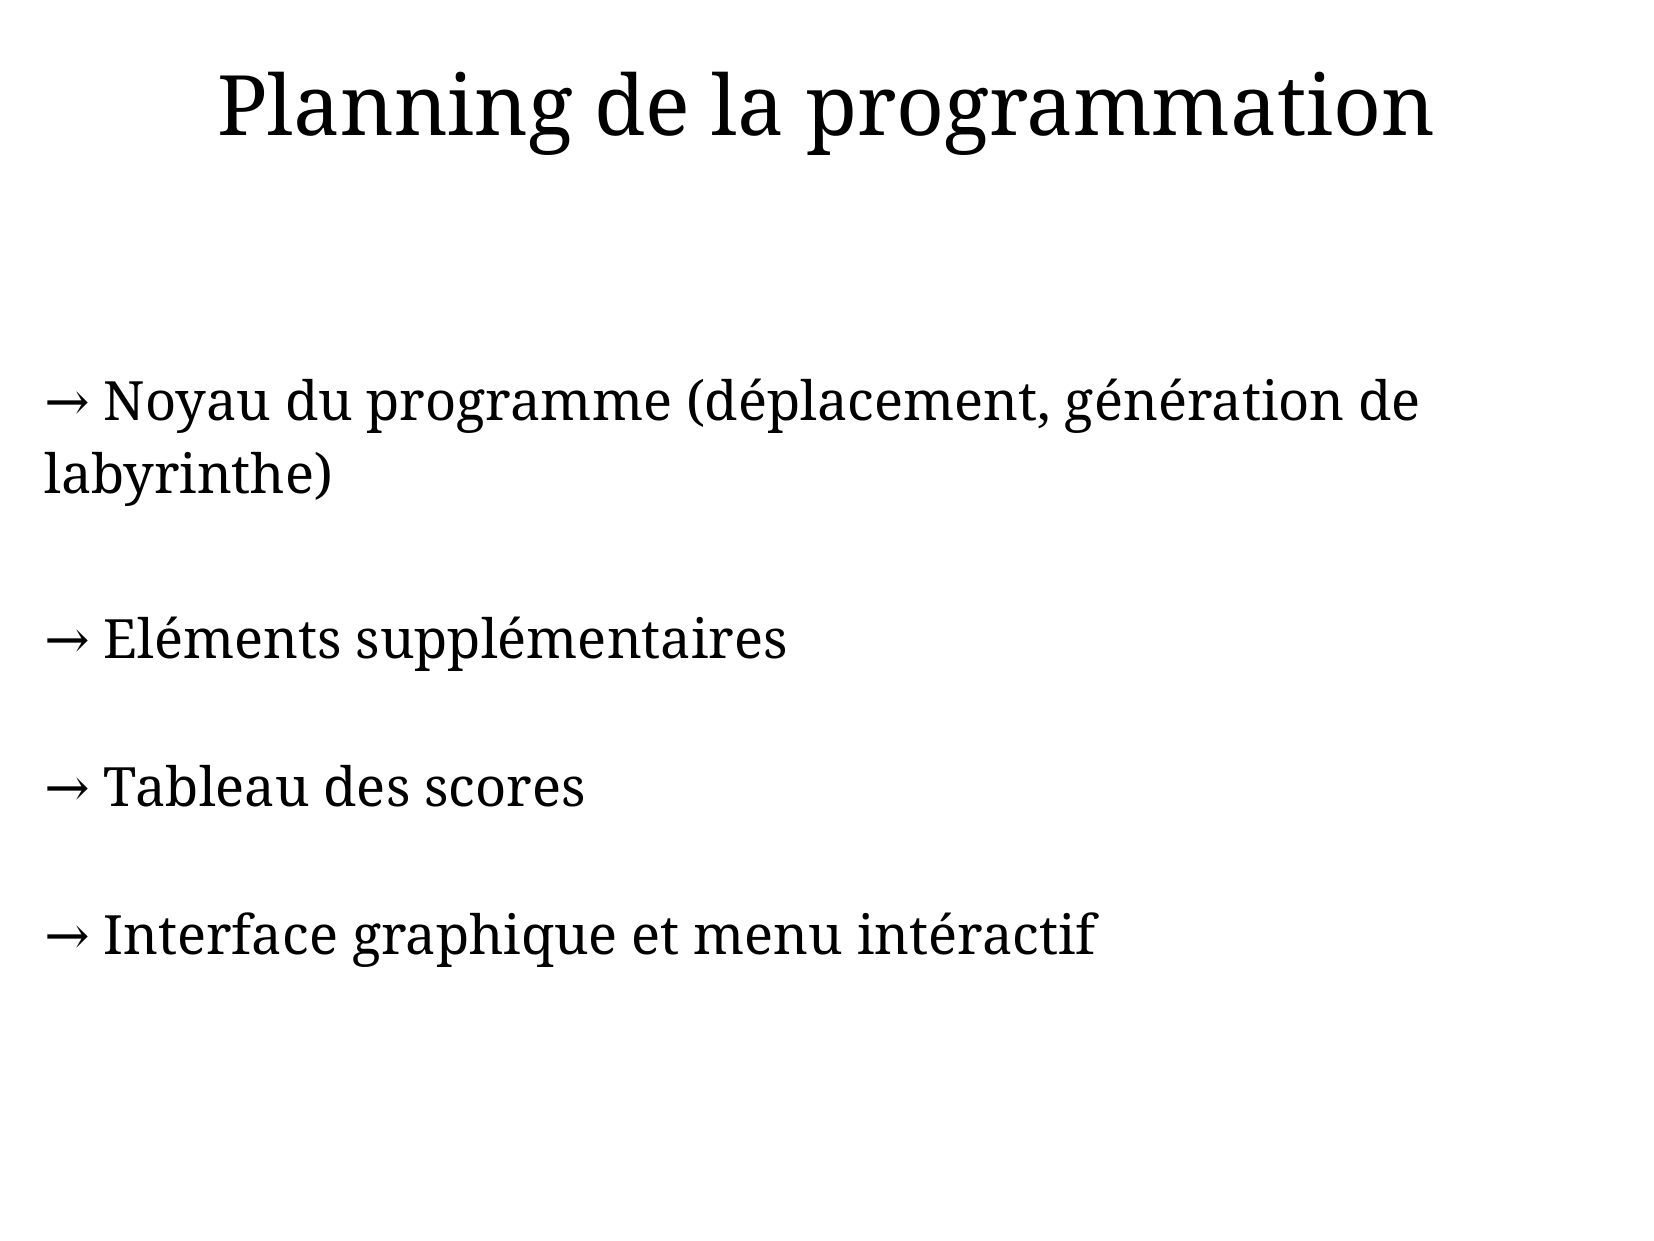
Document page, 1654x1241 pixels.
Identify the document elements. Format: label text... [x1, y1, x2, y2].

text_box Planning de la programmation [0, 0, 1654, 207]
text_box → Noyau du programme (déplacement, génération de labyrinthe) → Eléments supplémentaires → Tableau des scores → Interface graphique et menu intéractif [29, 206, 1625, 1241]
